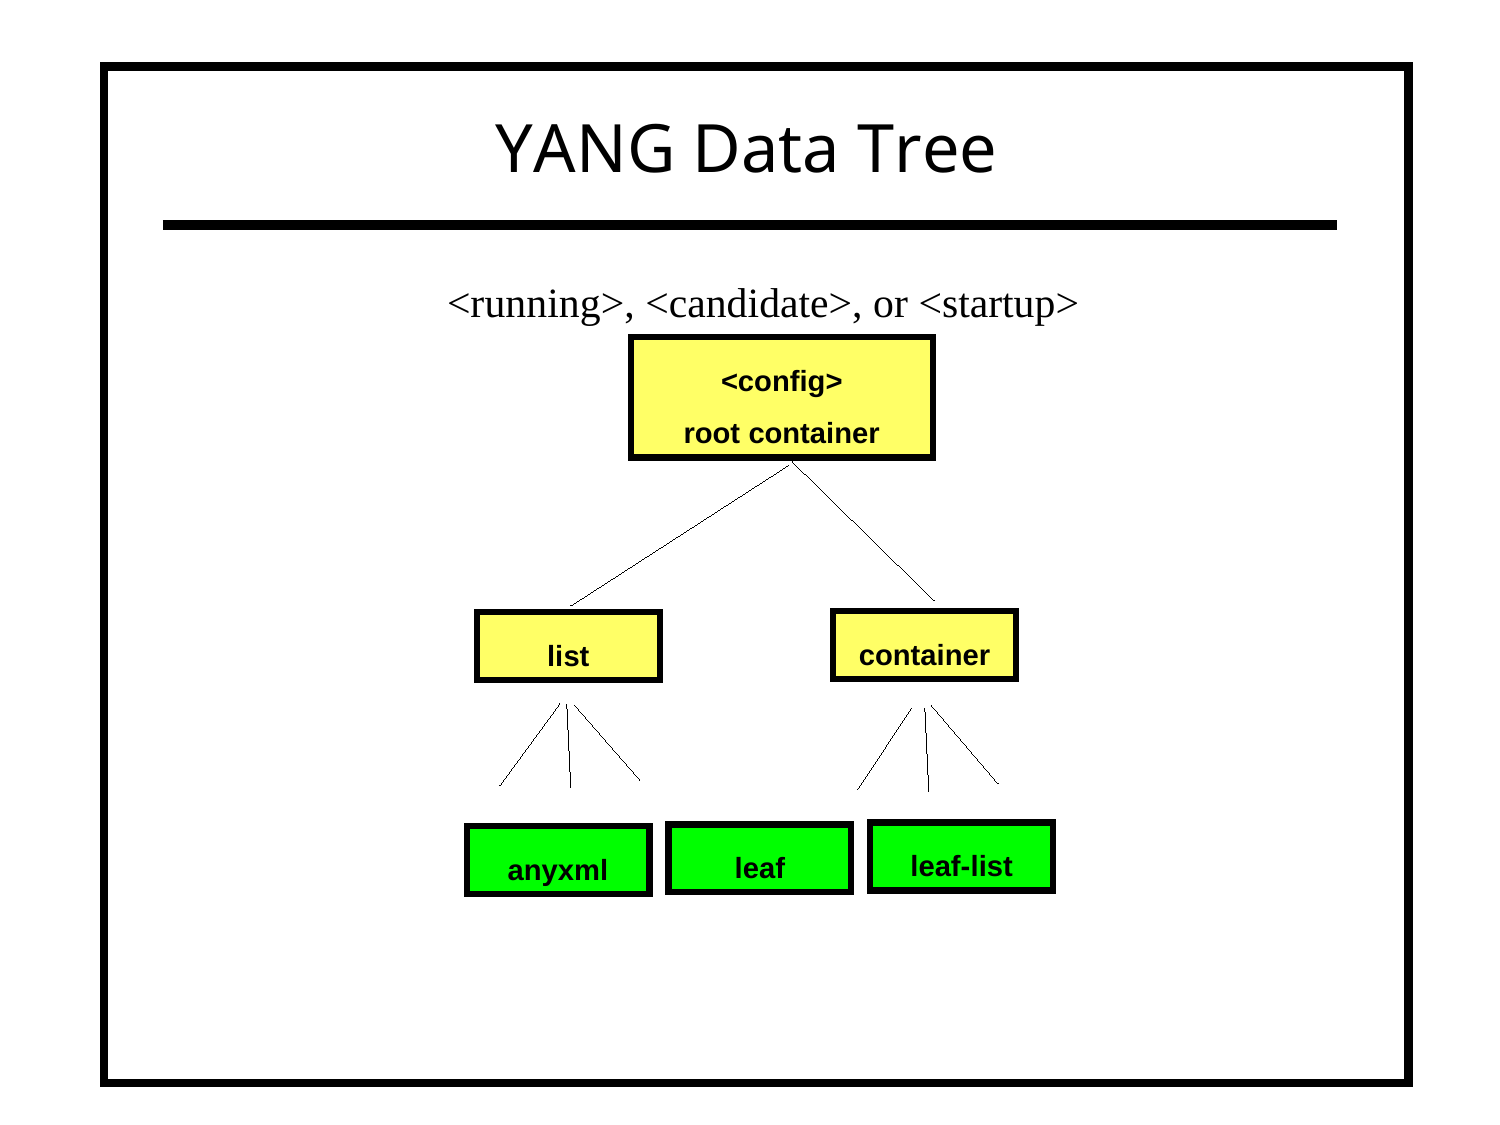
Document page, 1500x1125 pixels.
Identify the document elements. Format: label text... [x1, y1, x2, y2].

title YANG Data Tree [162, 87, 1332, 200]
text_box leaf-list [870, 822, 1054, 891]
text_box anyxml [466, 826, 650, 895]
text_box <running>, <candidate>, or <startup> [432, 268, 1095, 334]
text_box leaf [668, 824, 852, 893]
text_box <config> root container [630, 337, 933, 458]
text_box list [477, 611, 660, 680]
text_box container [833, 610, 1017, 679]
